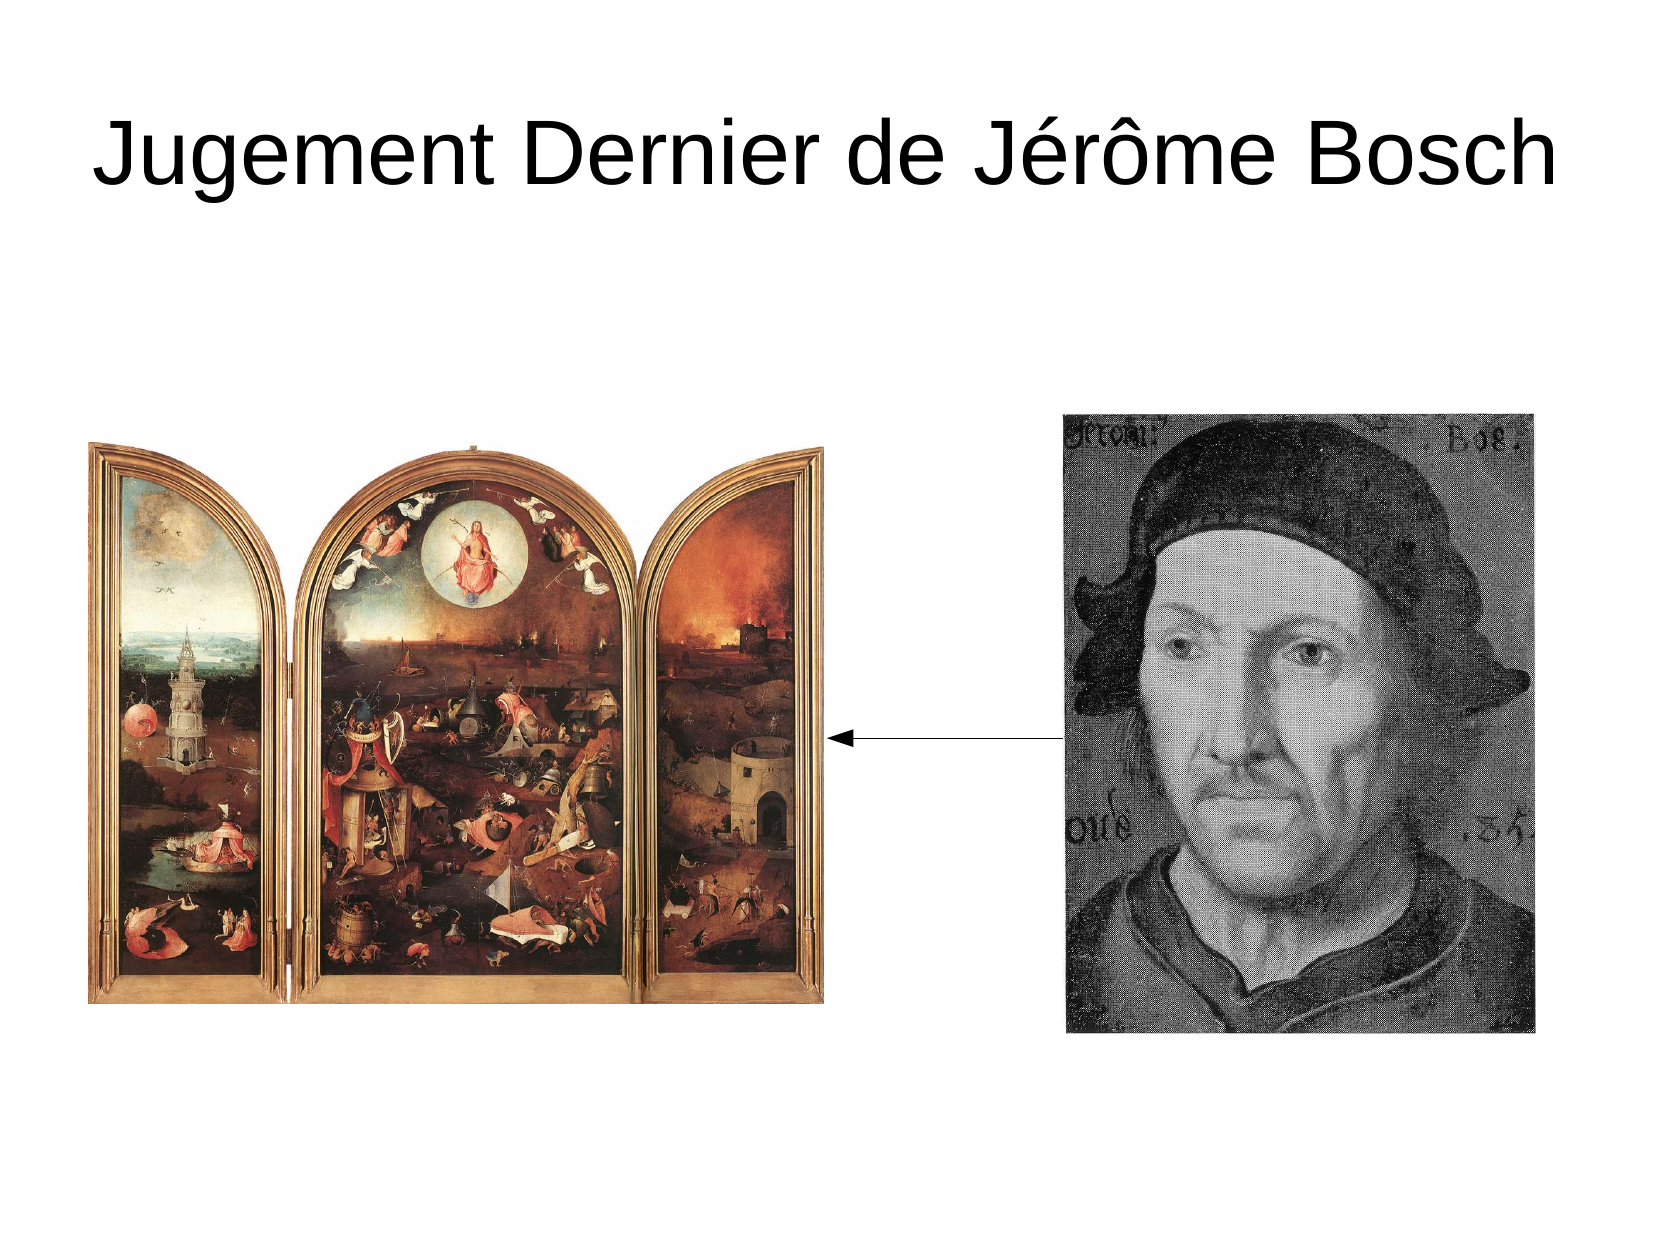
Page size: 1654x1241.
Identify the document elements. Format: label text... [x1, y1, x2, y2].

picture [1062, 413, 1536, 1034]
picture [88, 442, 824, 1004]
title Jugement Dernier de Jérôme Bosch [82, 49, 1571, 257]
